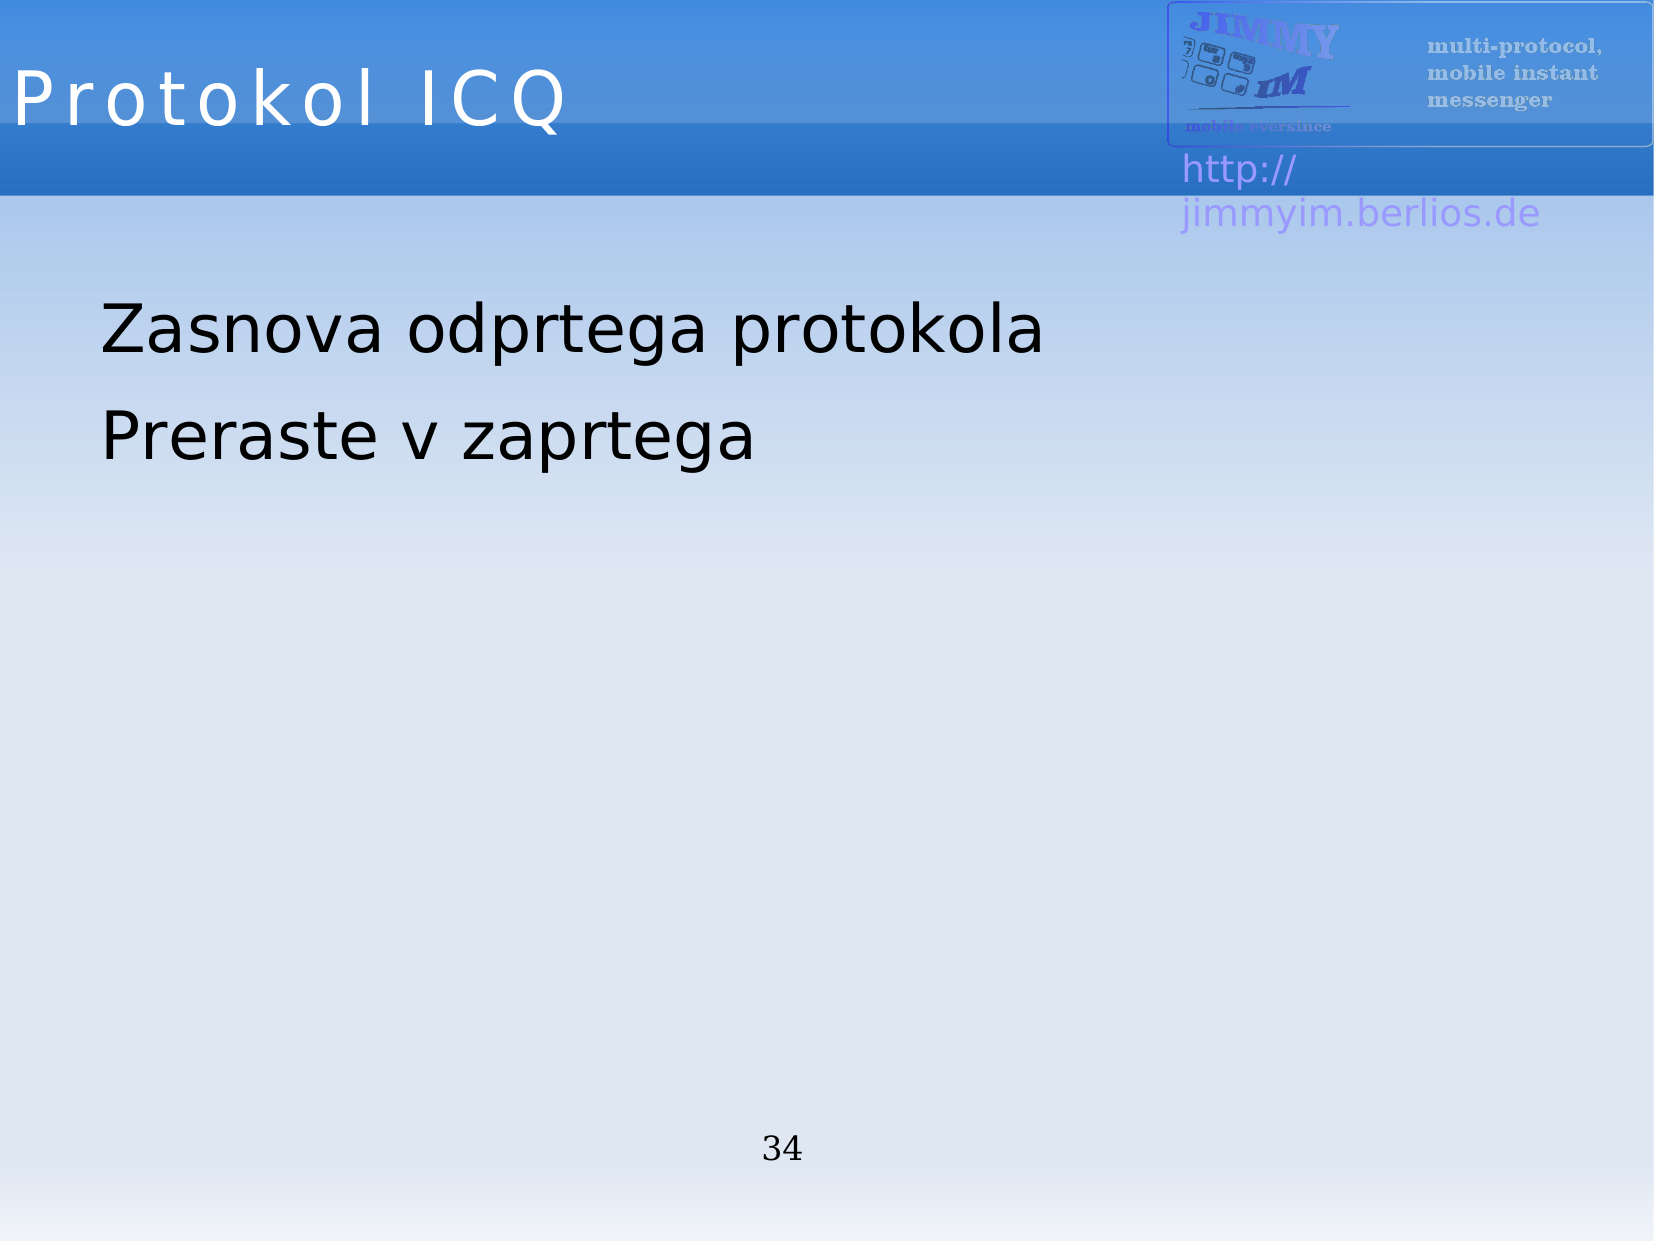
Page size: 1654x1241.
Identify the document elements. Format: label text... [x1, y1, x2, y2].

picture [0, 0, 1654, 1241]
list Zasnova odprtega protokola Preraste v zaprtega [82, 290, 1571, 1094]
title Protokol ICQ [11, 7, 1167, 192]
